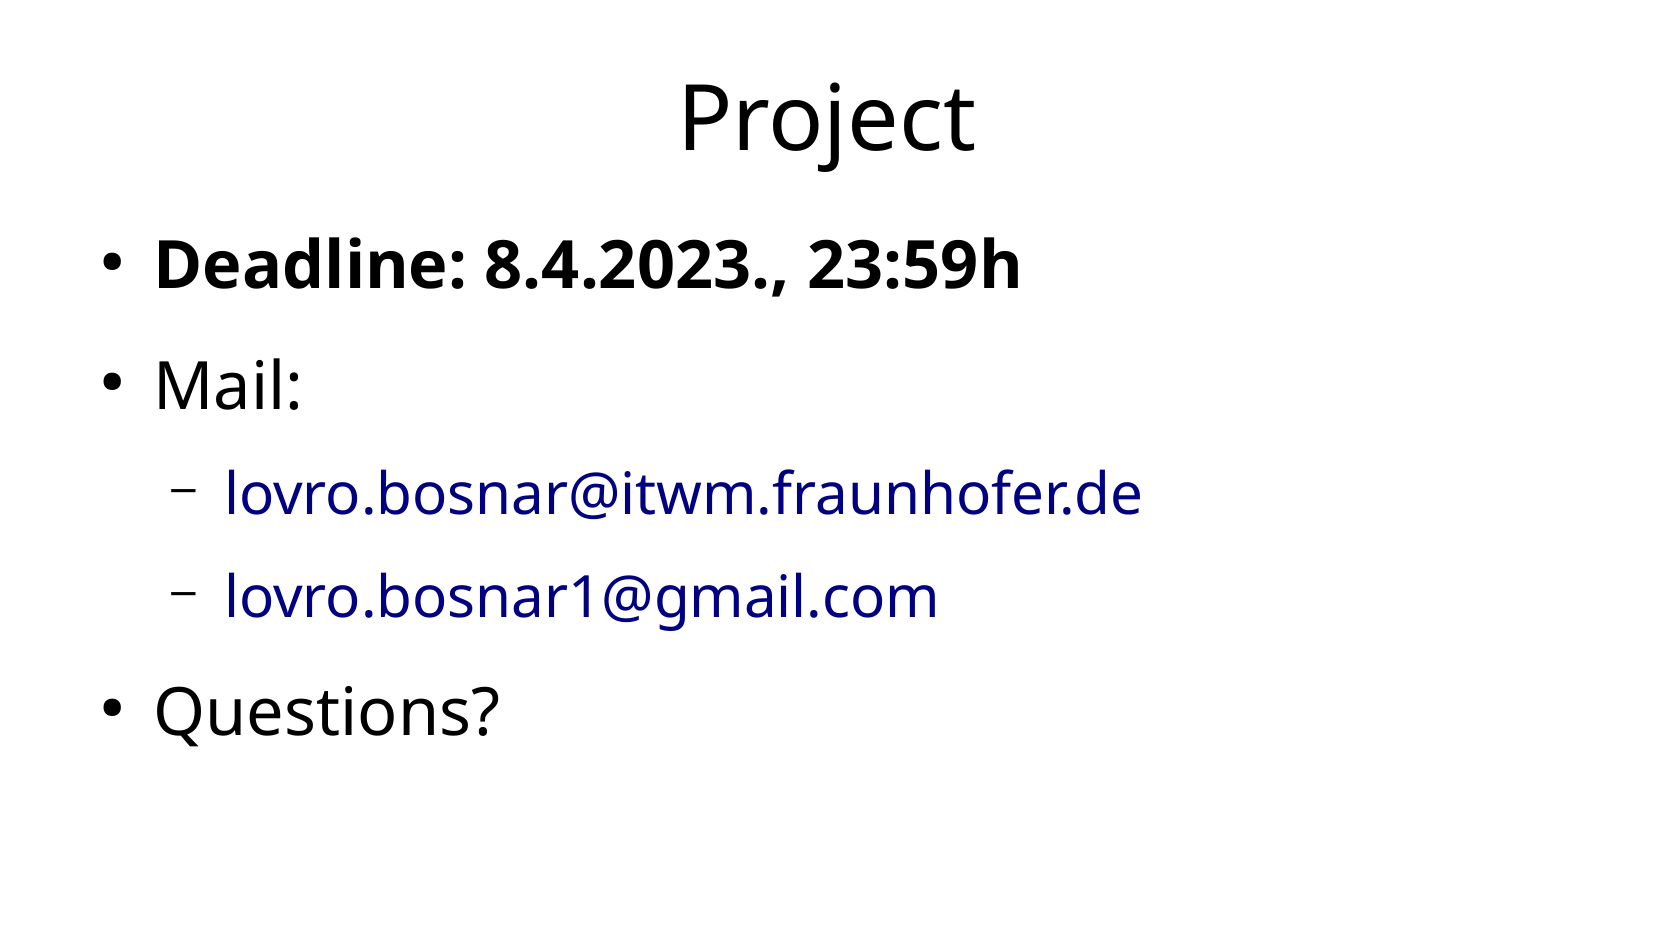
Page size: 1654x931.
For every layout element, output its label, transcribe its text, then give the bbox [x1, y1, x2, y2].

title Project [82, 37, 1571, 193]
list Deadline: 8.4.2023., 23:59h Mail: lovro.bosnar@itwm.fraunhofer.de lovro.bosnar1@gmail.com Questions? [82, 217, 1571, 758]
